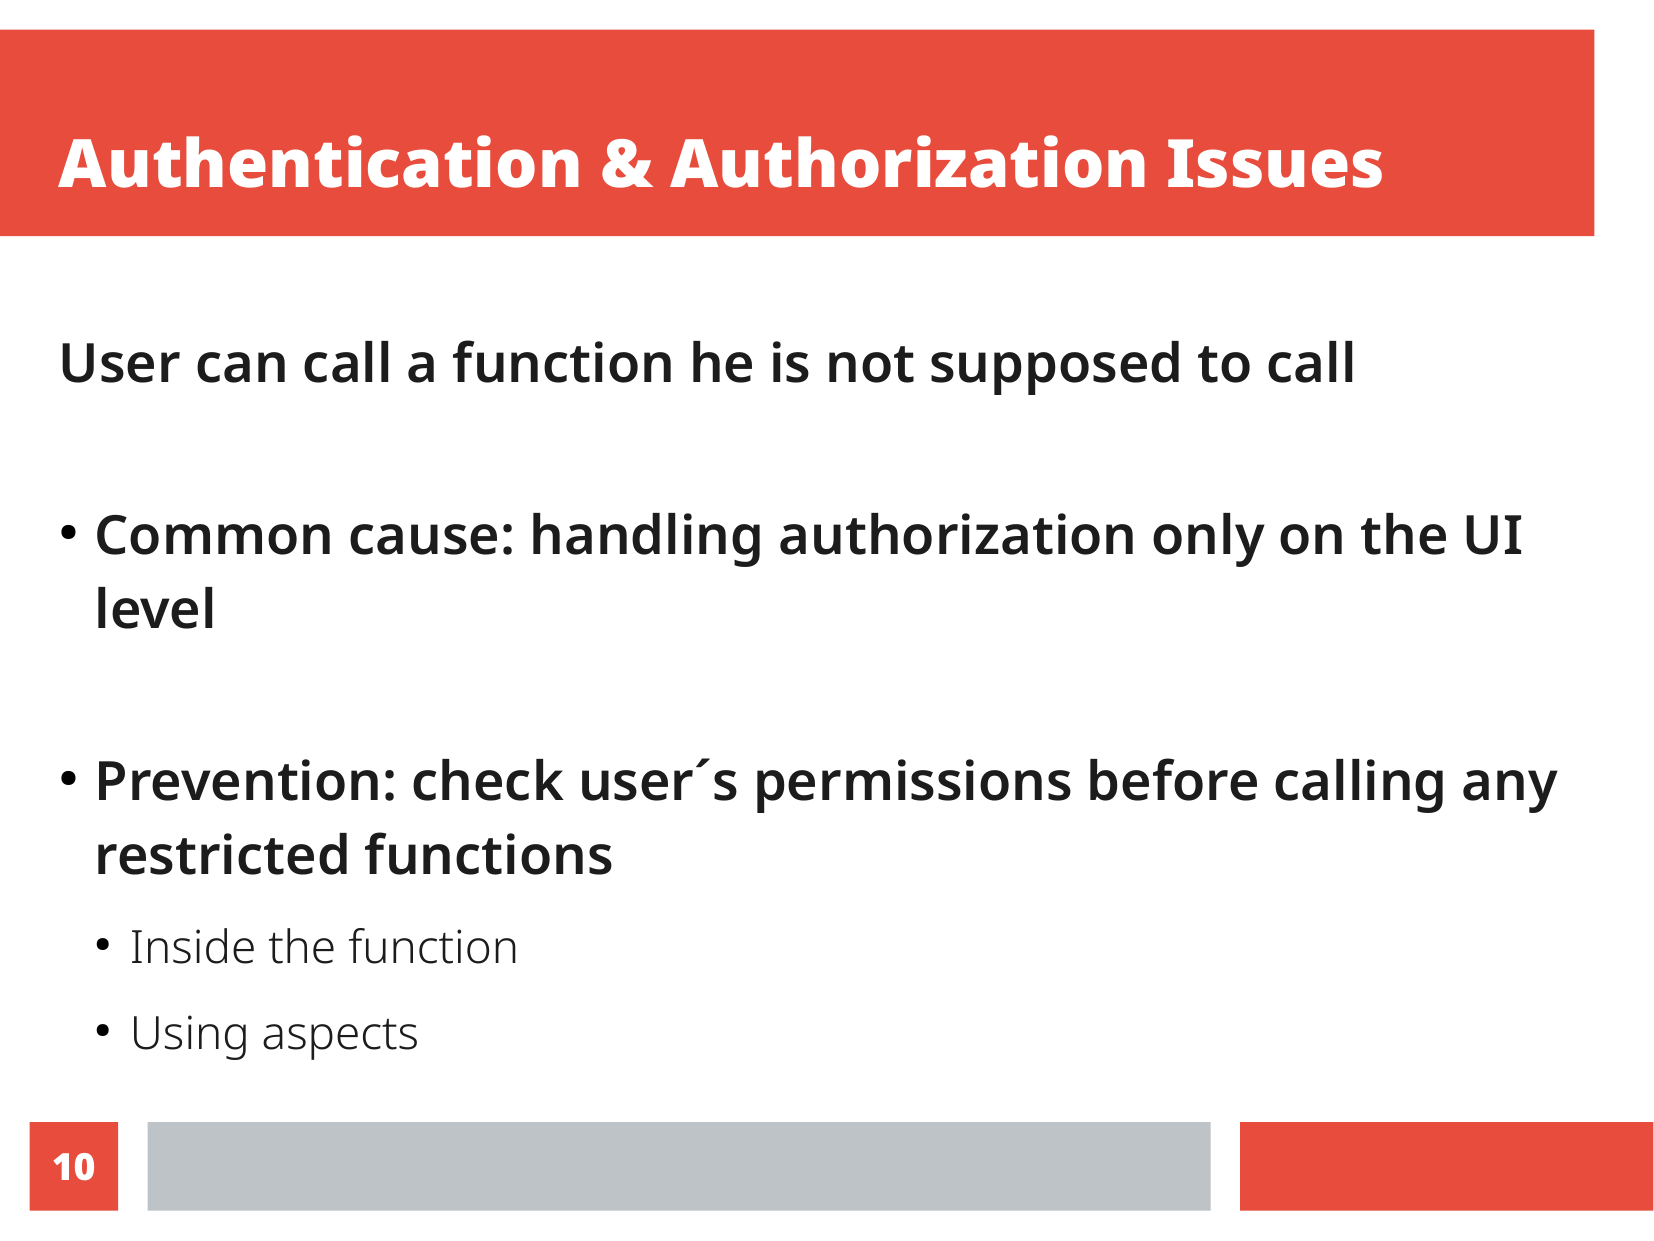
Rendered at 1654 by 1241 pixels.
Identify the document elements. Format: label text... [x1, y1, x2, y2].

list User can call a function he is not supposed to call Common cause: handling authorization only on the UI level Prevention: check user´s permissions before calling any restricted functions Inside the function Using aspects [59, 324, 1565, 1093]
title Authentication & Authorization Issues [59, 59, 1595, 207]
